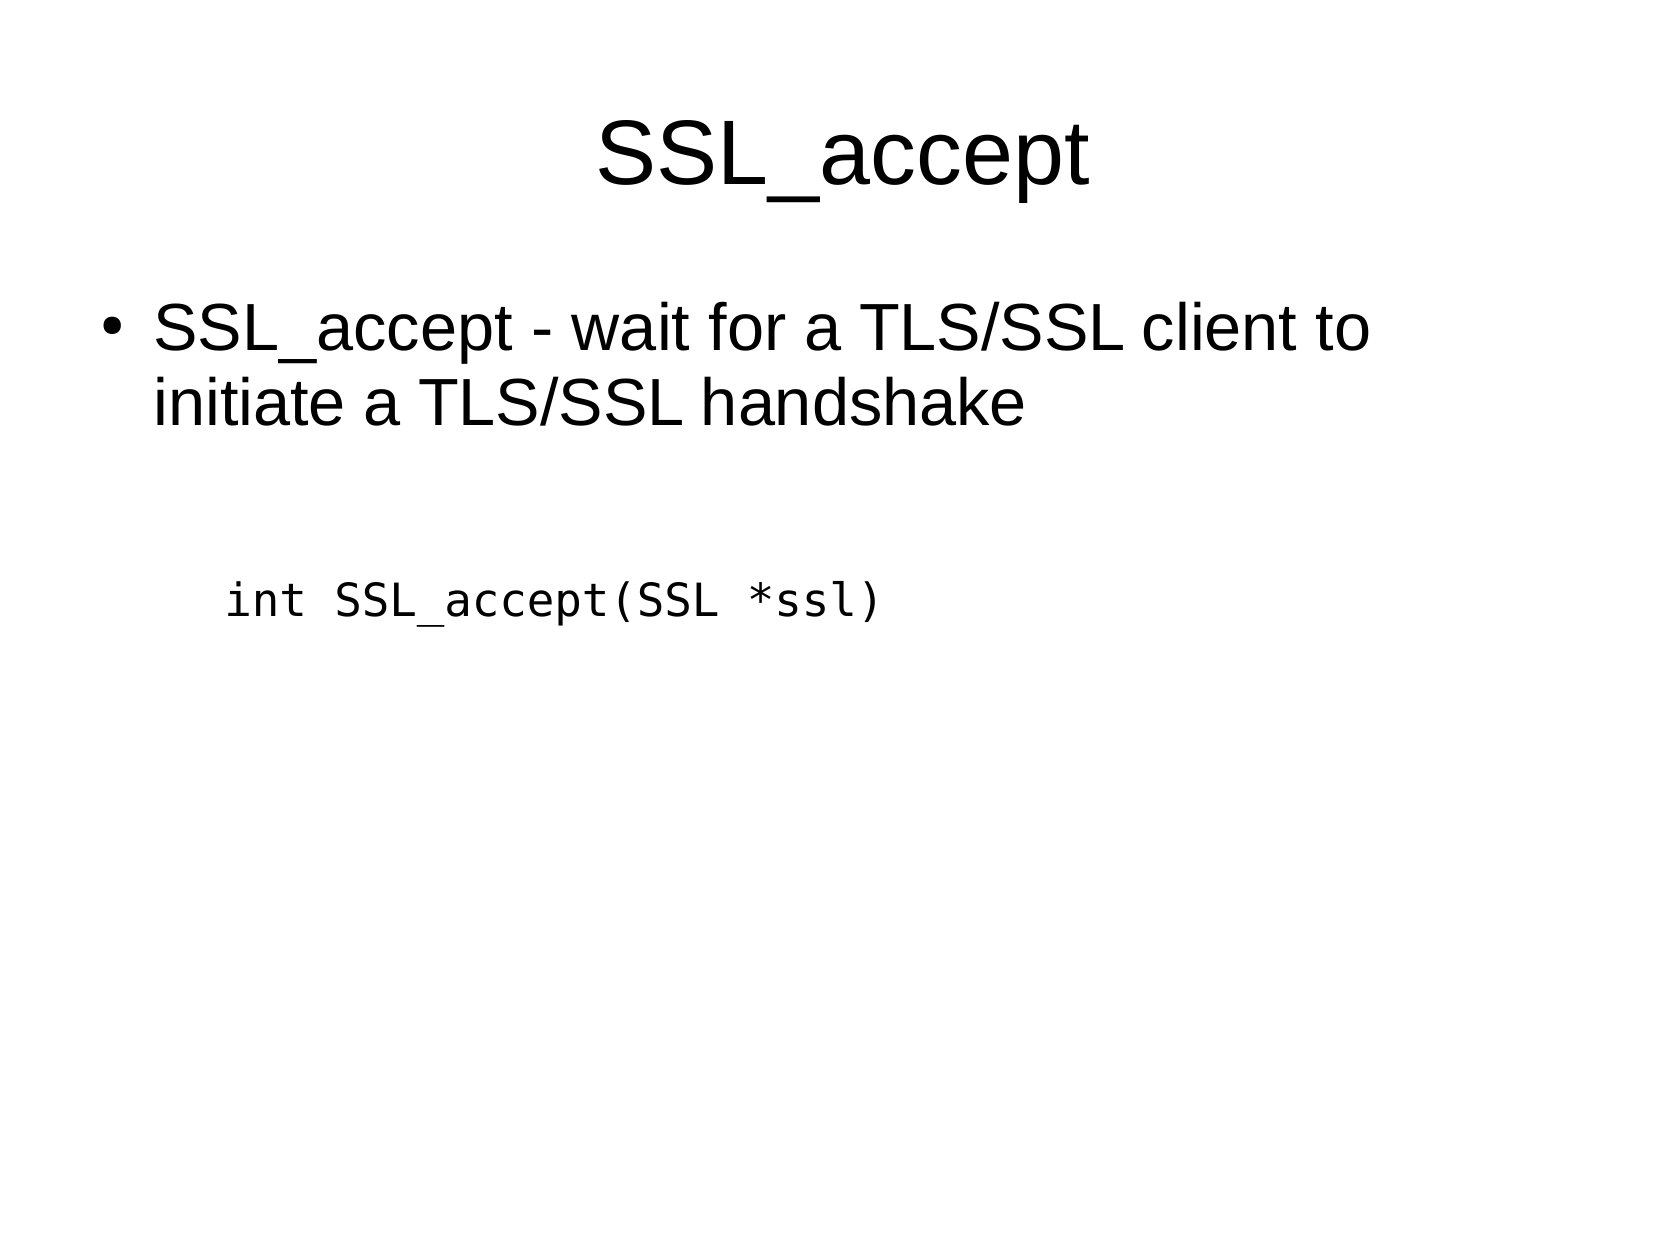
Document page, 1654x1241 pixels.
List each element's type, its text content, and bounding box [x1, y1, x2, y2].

title SSL_accept [82, 56, 1571, 250]
list SSL_accept - wait for a TLS/SSL client to initiate a TLS/SSL handshake int SSL_accept(SSL *ssl) [82, 290, 1571, 1109]
